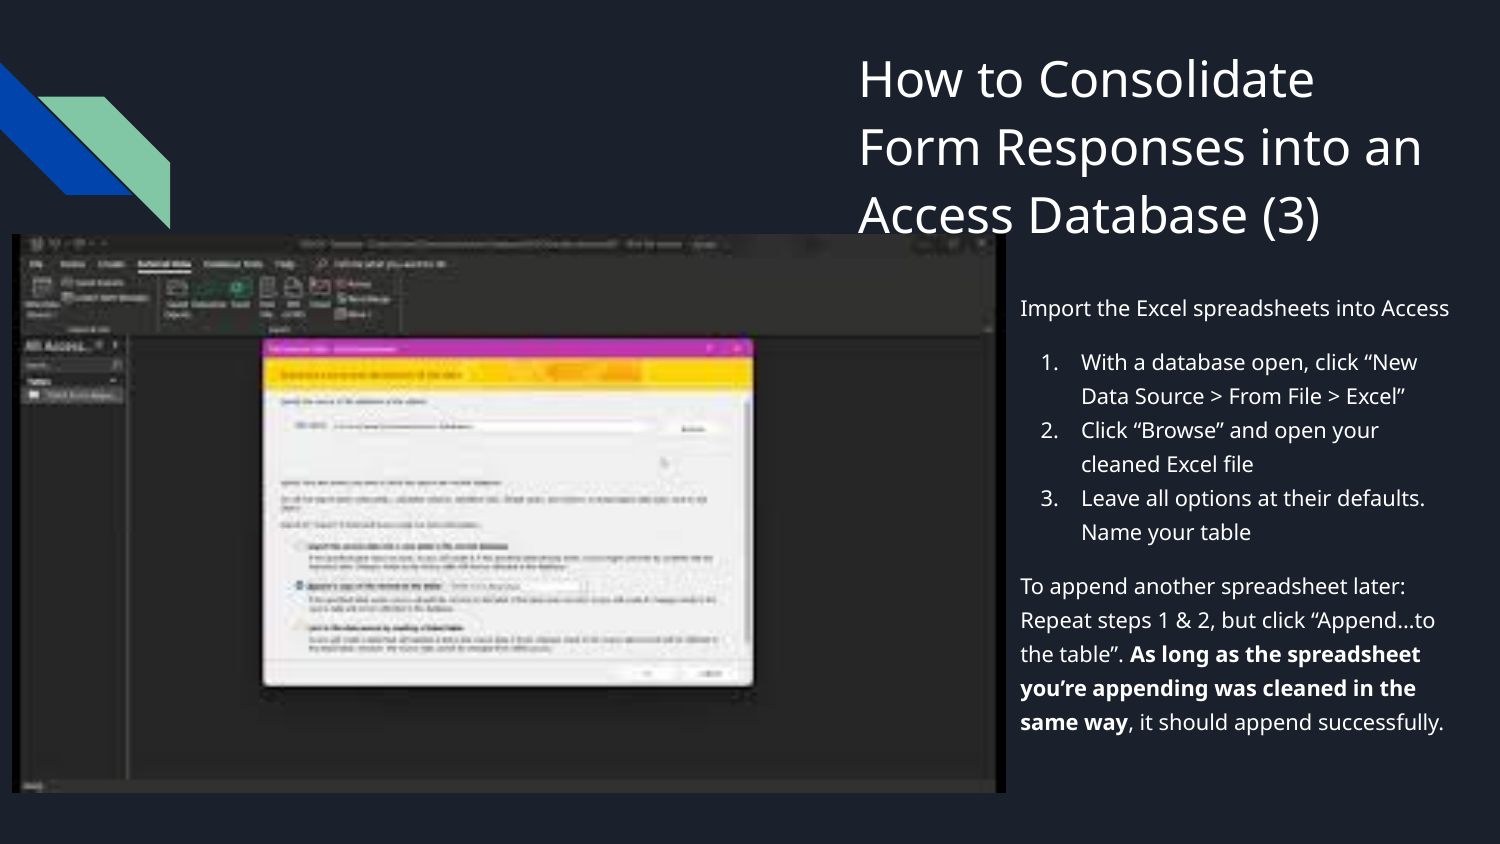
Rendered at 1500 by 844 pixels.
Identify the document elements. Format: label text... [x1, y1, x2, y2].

picture [12, 234, 1006, 793]
title How to Consolidate Form Responses into an Access Database (3) [843, 28, 1467, 273]
list Import the Excel spreadsheets into Access With a database open, click “New Data Source > From File > Excel” Click “Browse” and open your cleaned Excel file Leave all options at their defaults. Name your table To append another spreadsheet later: Repeat steps 1 & 2, but click “Append…to the table”. As long as the spreadsheet you’re appending was cleaned in the same way, it should append successfully. [1005, 273, 1467, 807]
